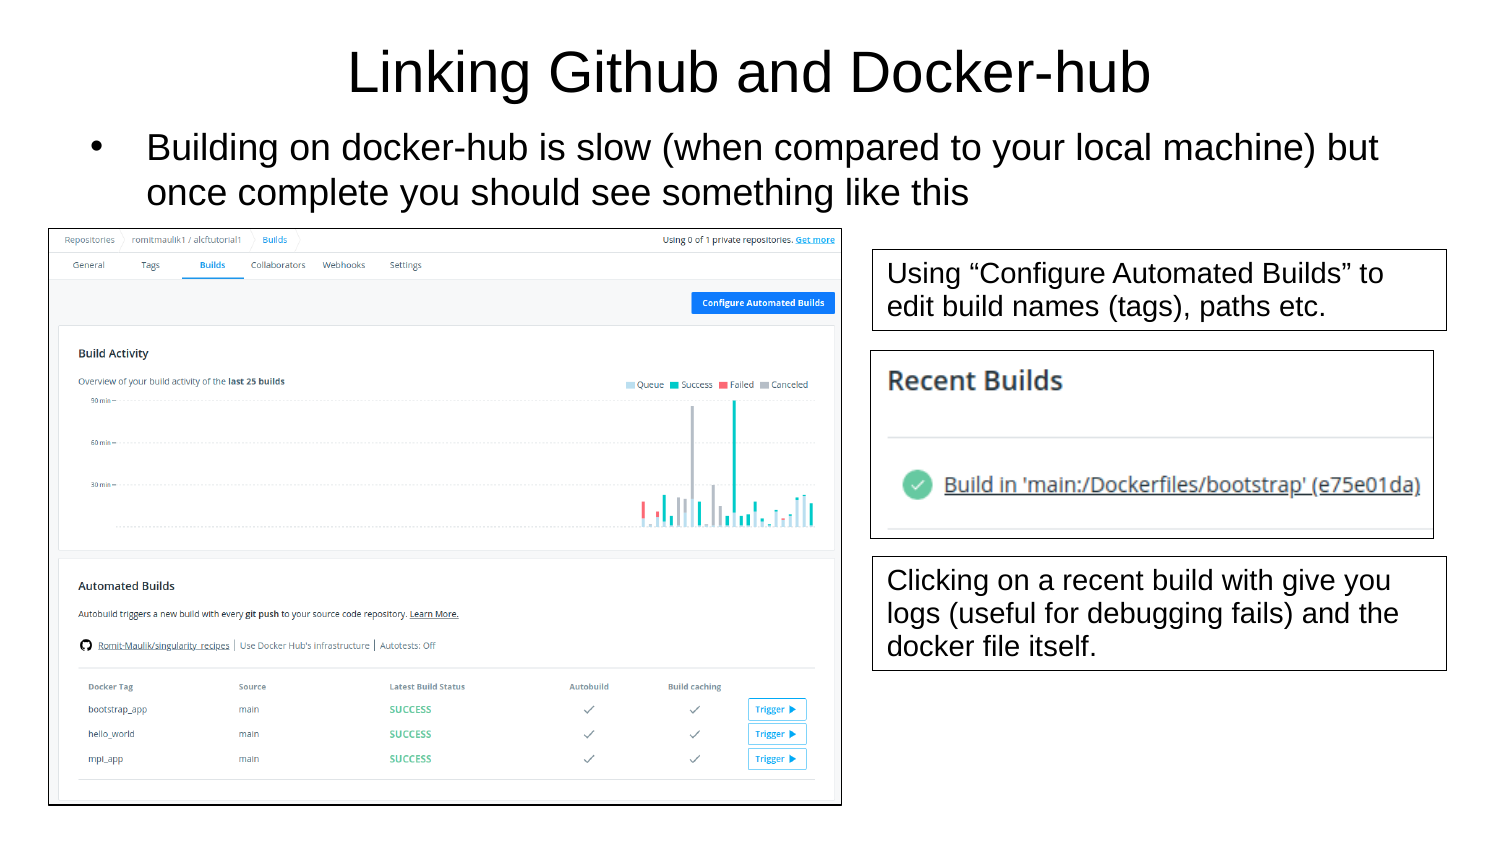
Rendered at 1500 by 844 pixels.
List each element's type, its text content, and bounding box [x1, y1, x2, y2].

text_box Using “Configure Automated Builds” to edit build names (tags), paths etc. [872, 249, 1447, 330]
text_box Clicking on a recent build with give you logs (useful for debugging fails) and the docker file itself. [872, 556, 1447, 670]
picture [870, 350, 1434, 539]
picture [48, 229, 841, 805]
list Building on docker-hub is slow (when compared to your local machine) but once complete you should see something like this [75, 115, 1426, 723]
title Linking Github and Docker-hub [75, 0, 1425, 115]
